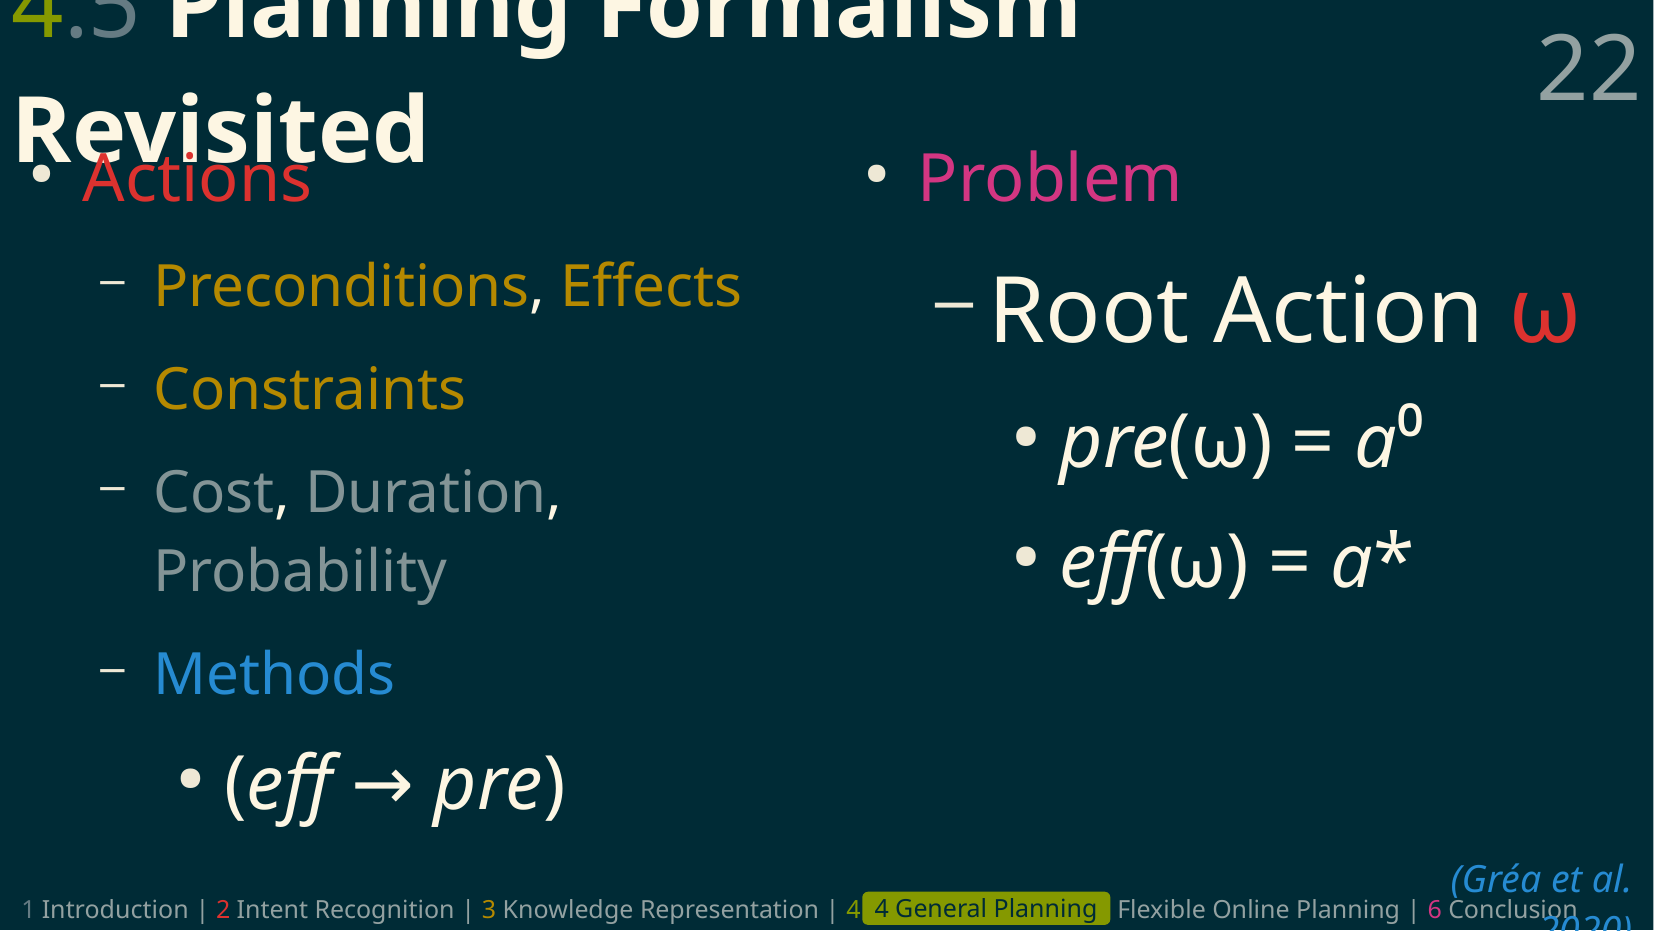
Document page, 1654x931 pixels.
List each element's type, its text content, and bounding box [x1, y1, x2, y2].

list Problem Root Action ω pre(ω) = a⁰ eff(ω) = a* [847, 129, 1643, 885]
list Actions Preconditions, Effects Constraints Cost, Duration, Probability Methods (eff → pre) [11, 129, 808, 885]
text_box 4 General Planning [862, 891, 1111, 925]
text_box (Gréa et al. 2020) [1334, 845, 1648, 898]
title 4.5 Planning Formalism Revisited [11, 7, 1501, 123]
